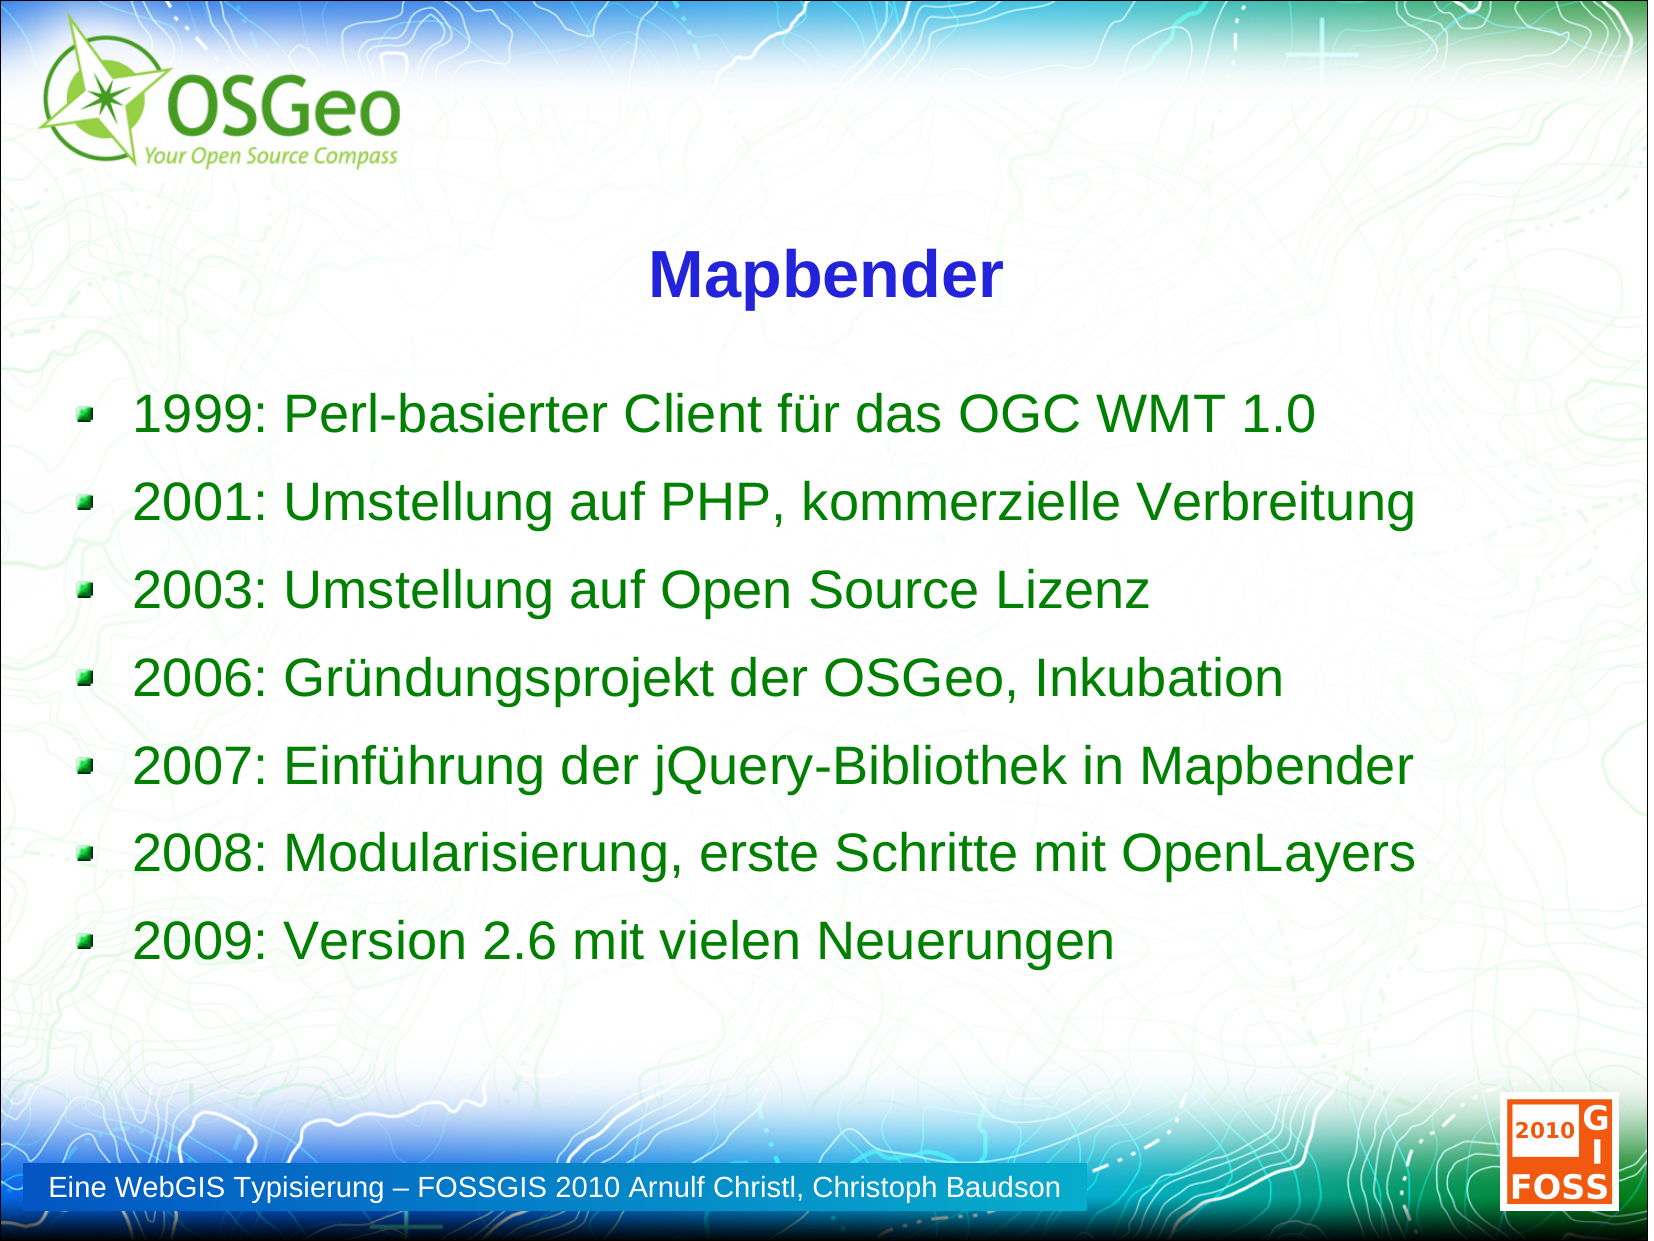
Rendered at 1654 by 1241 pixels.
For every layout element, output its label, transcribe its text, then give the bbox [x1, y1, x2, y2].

picture [1, 1, 1647, 1240]
title Mapbender [82, 208, 1571, 342]
list 1999: Perl-basierter Client für das OGC WMT 1.0 2001: Umstellung auf PHP, kommerzielle Verbreitung 2003: Umstellung auf Open Source Lizenz 2006: Gründungsprojekt der OSGeo, Inkubation 2007: Einführung der jQuery-Bibliothek in Mapbender 2008: Modularisierung, erste Schritte mit OpenLayers 2009: Version 2.6 mit vielen Neuerungen [76, 383, 1565, 1188]
